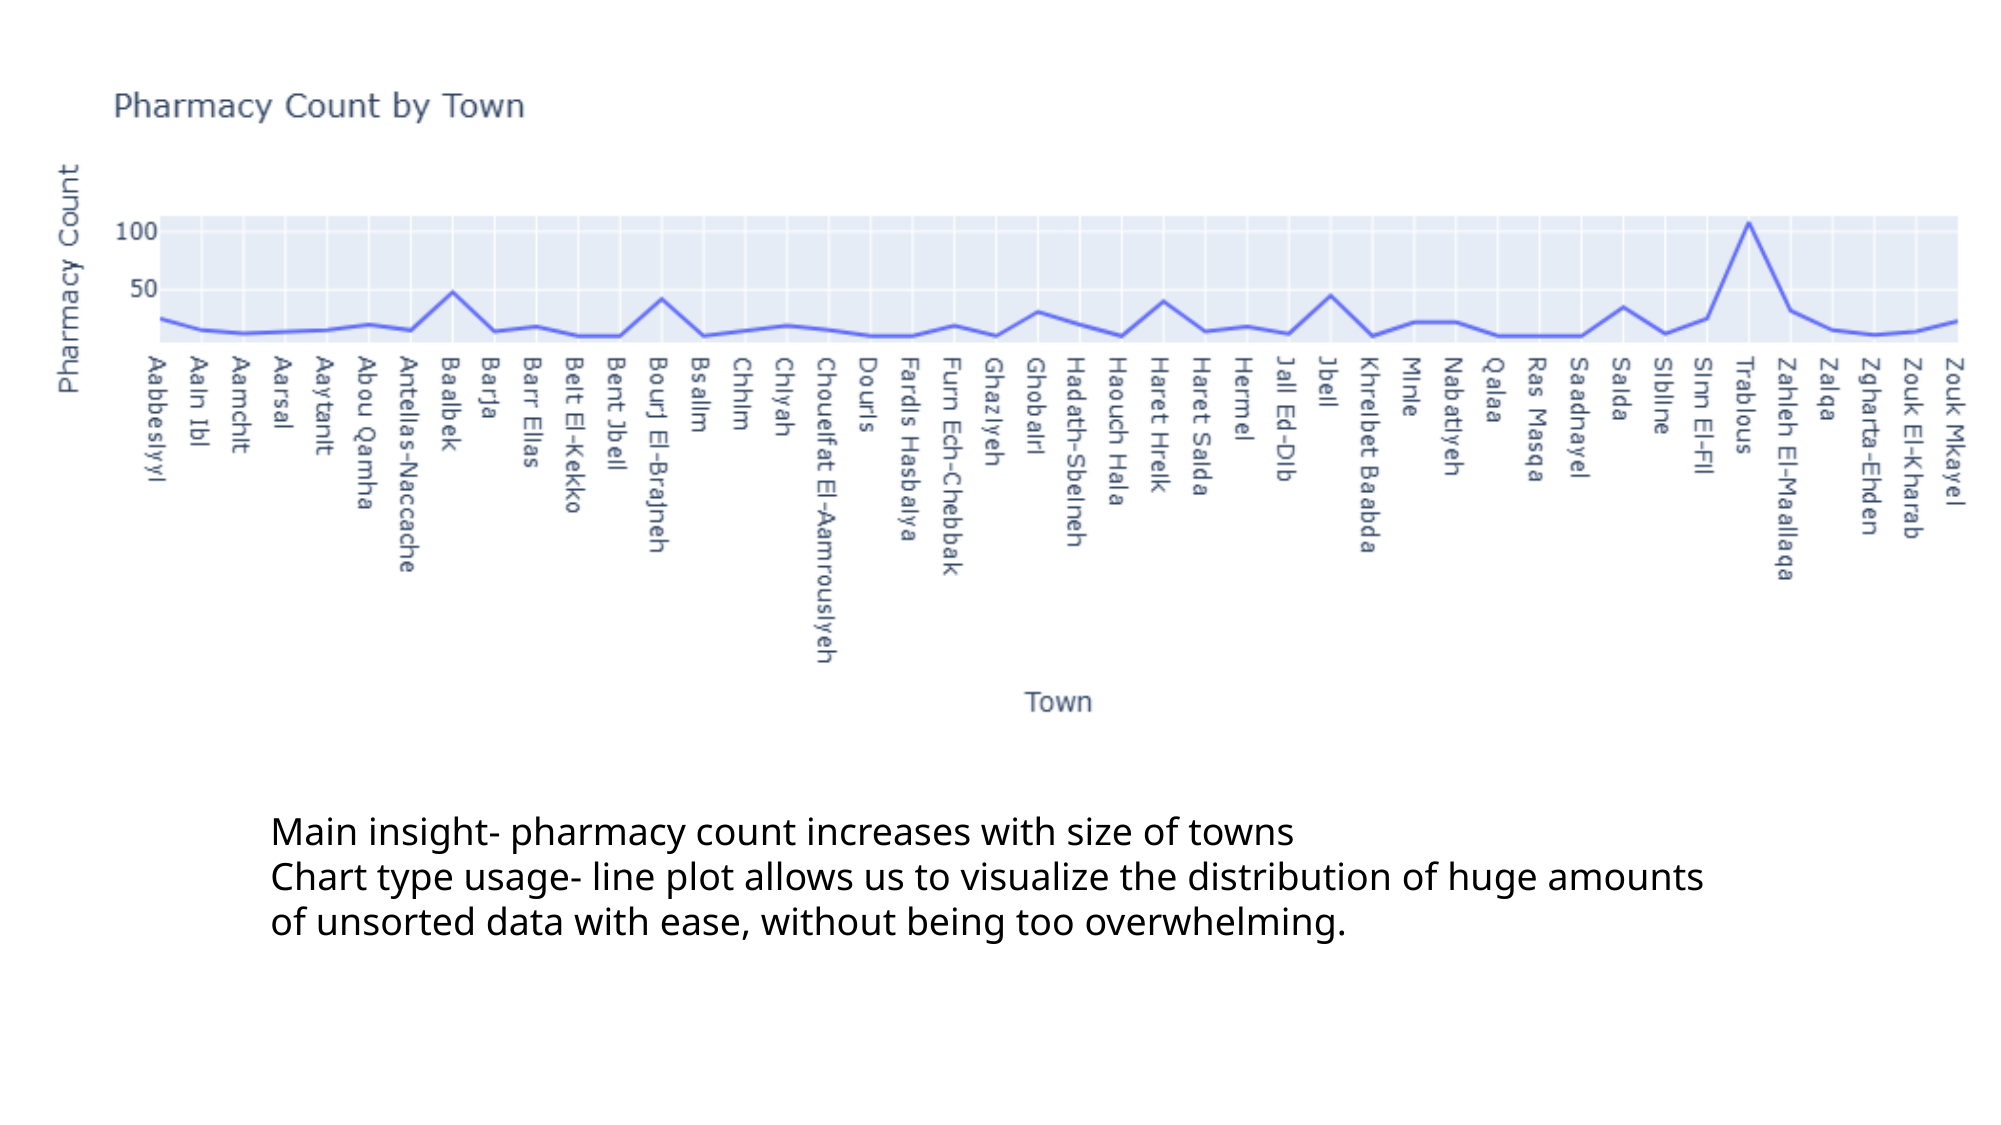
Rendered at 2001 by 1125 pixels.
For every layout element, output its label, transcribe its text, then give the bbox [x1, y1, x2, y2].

text_box Main insight- pharmacy count increases with size of towns Chart type usage- line plot allows us to visualize the distribution of huge amounts of unsorted data with ease, without being too overwhelming. [255, 800, 1740, 997]
picture [35, 69, 2000, 732]
